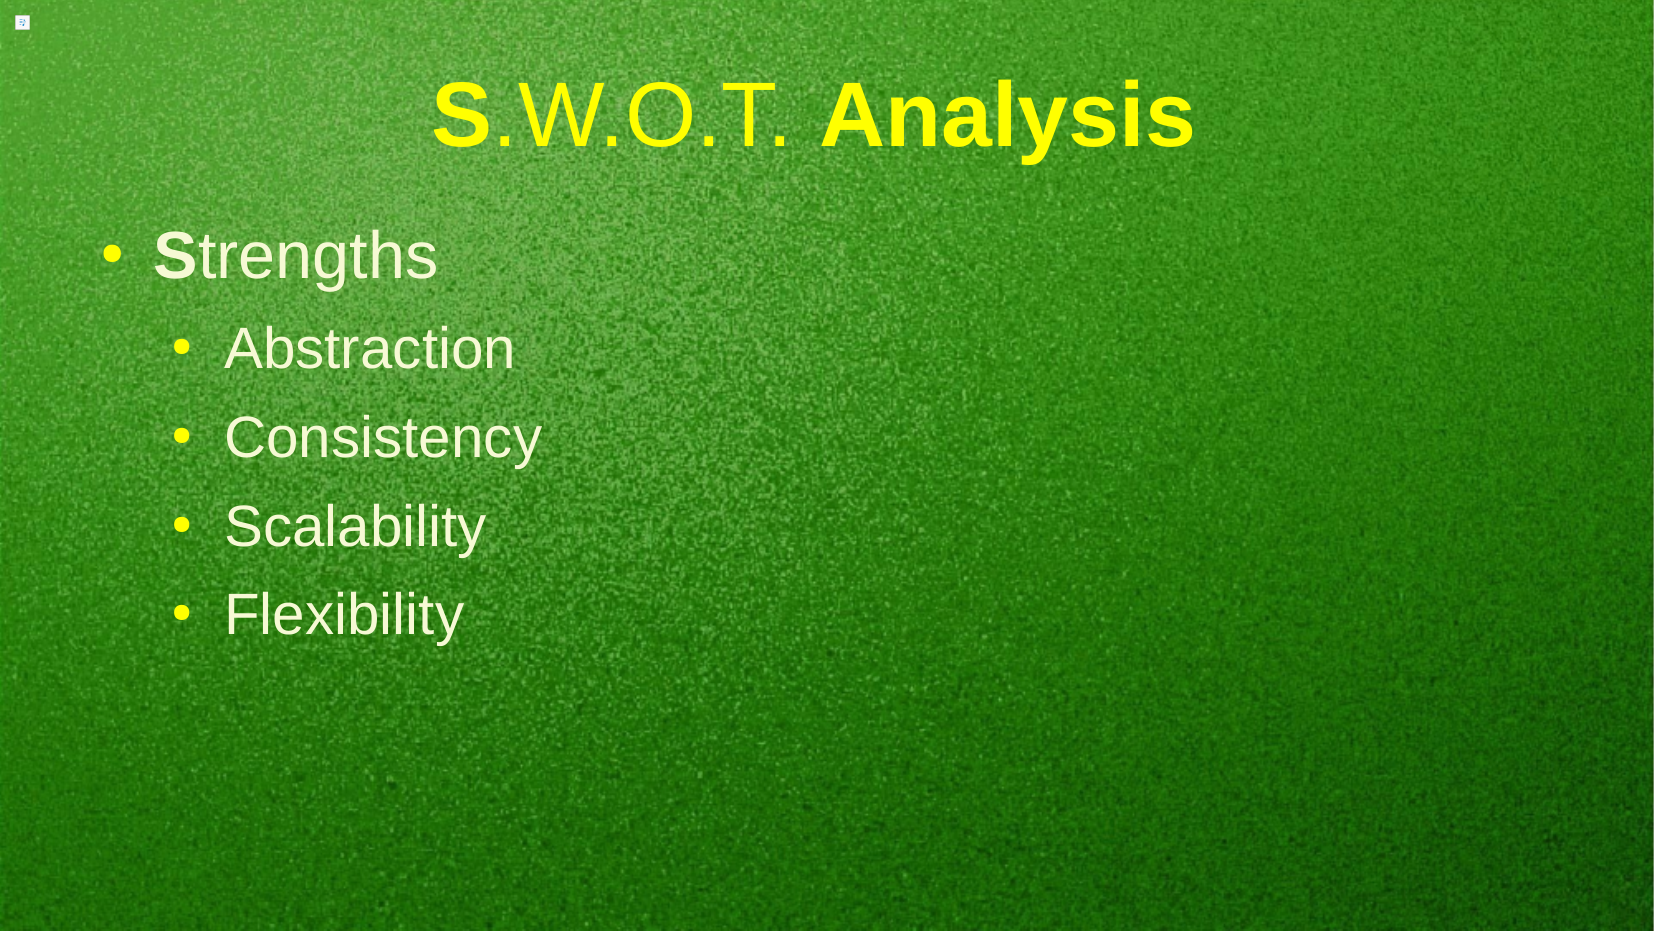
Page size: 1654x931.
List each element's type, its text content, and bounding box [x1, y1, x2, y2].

picture [0, 0, 1654, 931]
title S.W.O.T. Analysis [82, 37, 1571, 193]
text_box [15, 15, 31, 31]
list Strengths Abstraction Consistency Scalability Flexibility [82, 217, 1571, 758]
